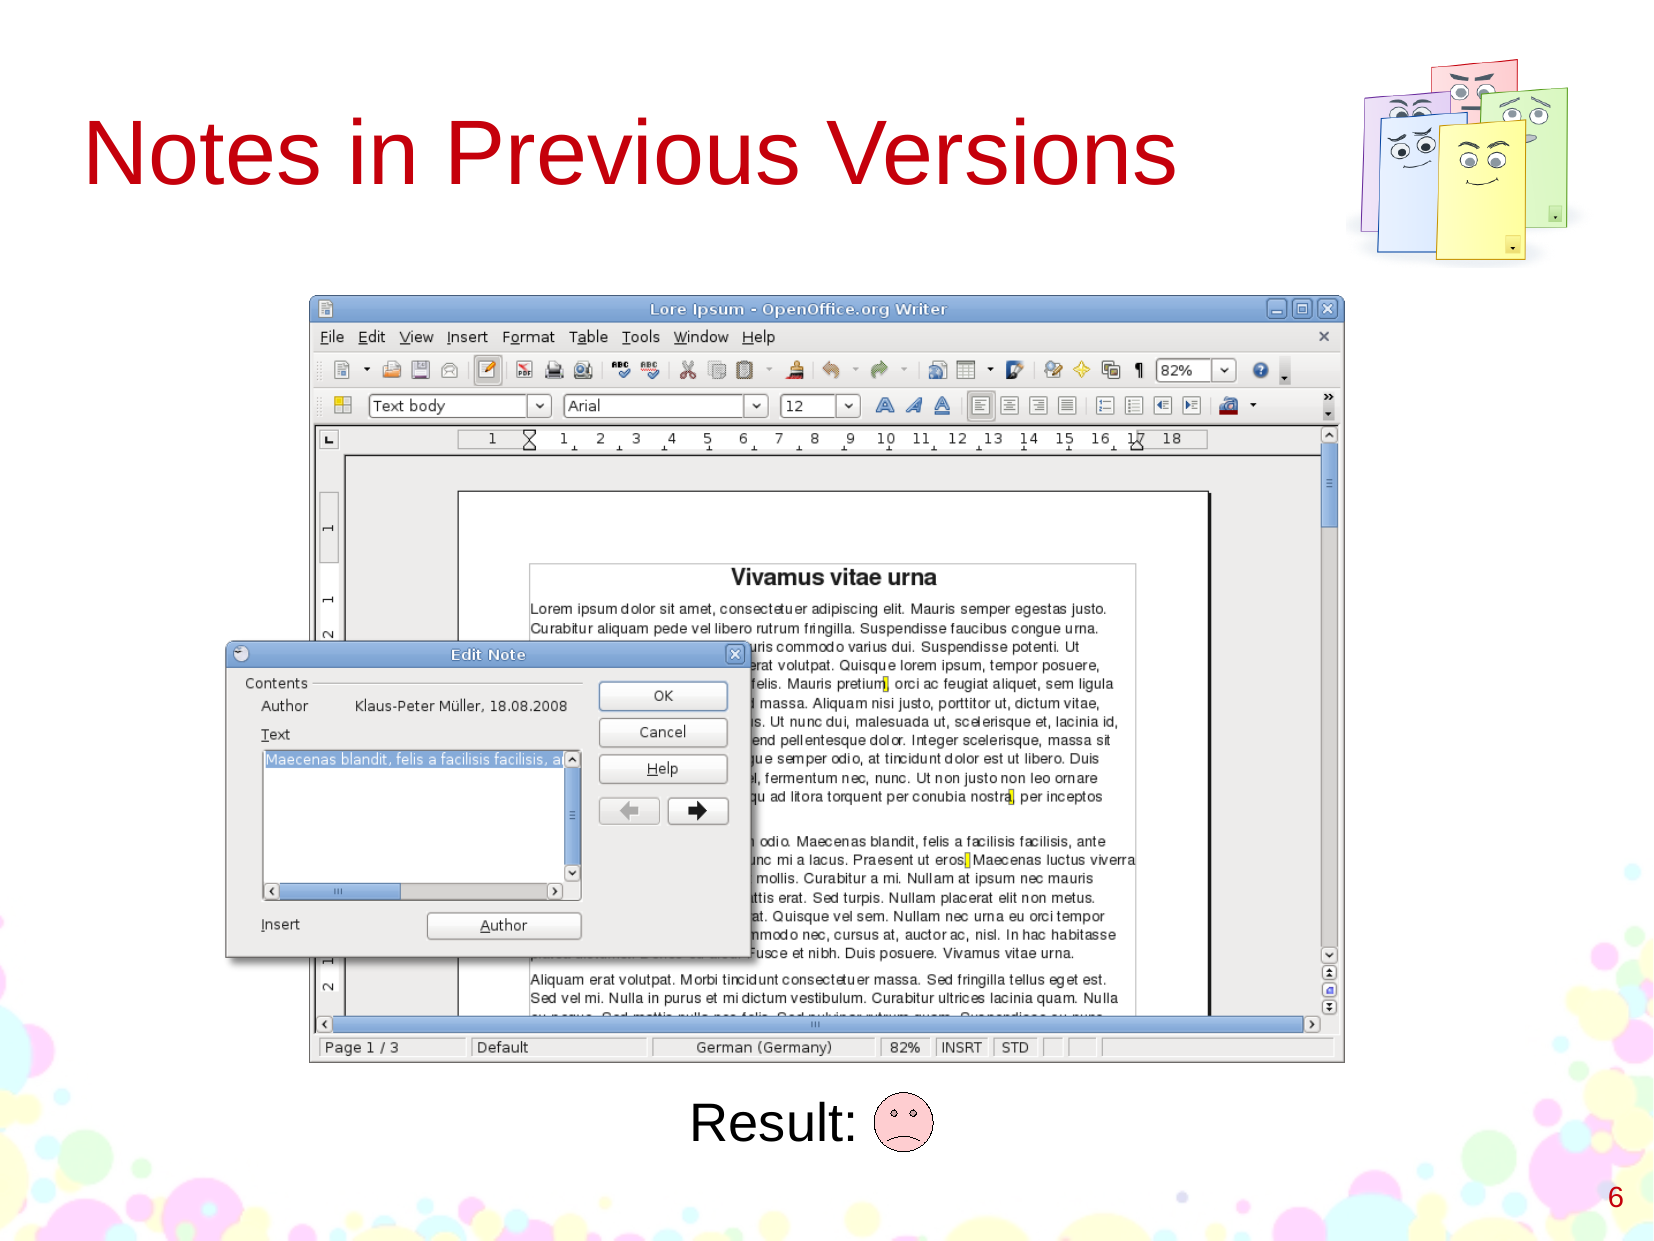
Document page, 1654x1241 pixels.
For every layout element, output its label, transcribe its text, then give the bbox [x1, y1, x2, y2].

list Result: [89, 1092, 1578, 1182]
title Notes in Previous Versions [82, 49, 1258, 257]
picture [1346, 59, 1595, 268]
picture [220, 295, 1345, 1063]
